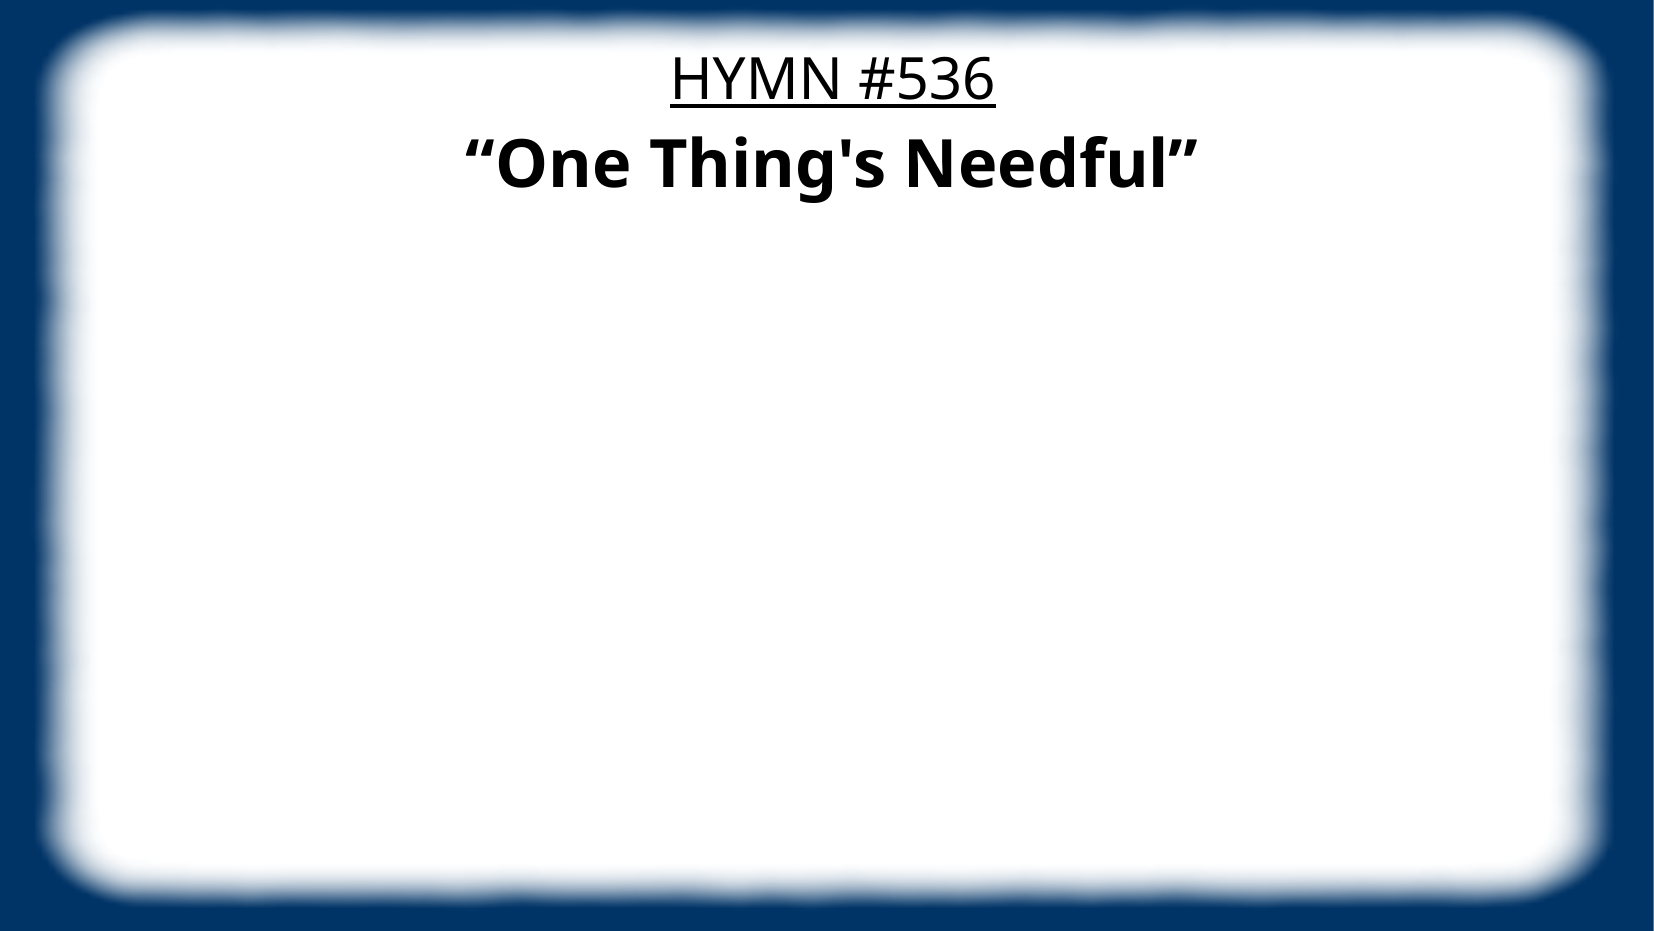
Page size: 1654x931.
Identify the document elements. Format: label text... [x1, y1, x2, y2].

text_box HYMN #536 “One Thing's Needful” [105, 30, 1561, 211]
picture [0, 0, 1654, 931]
